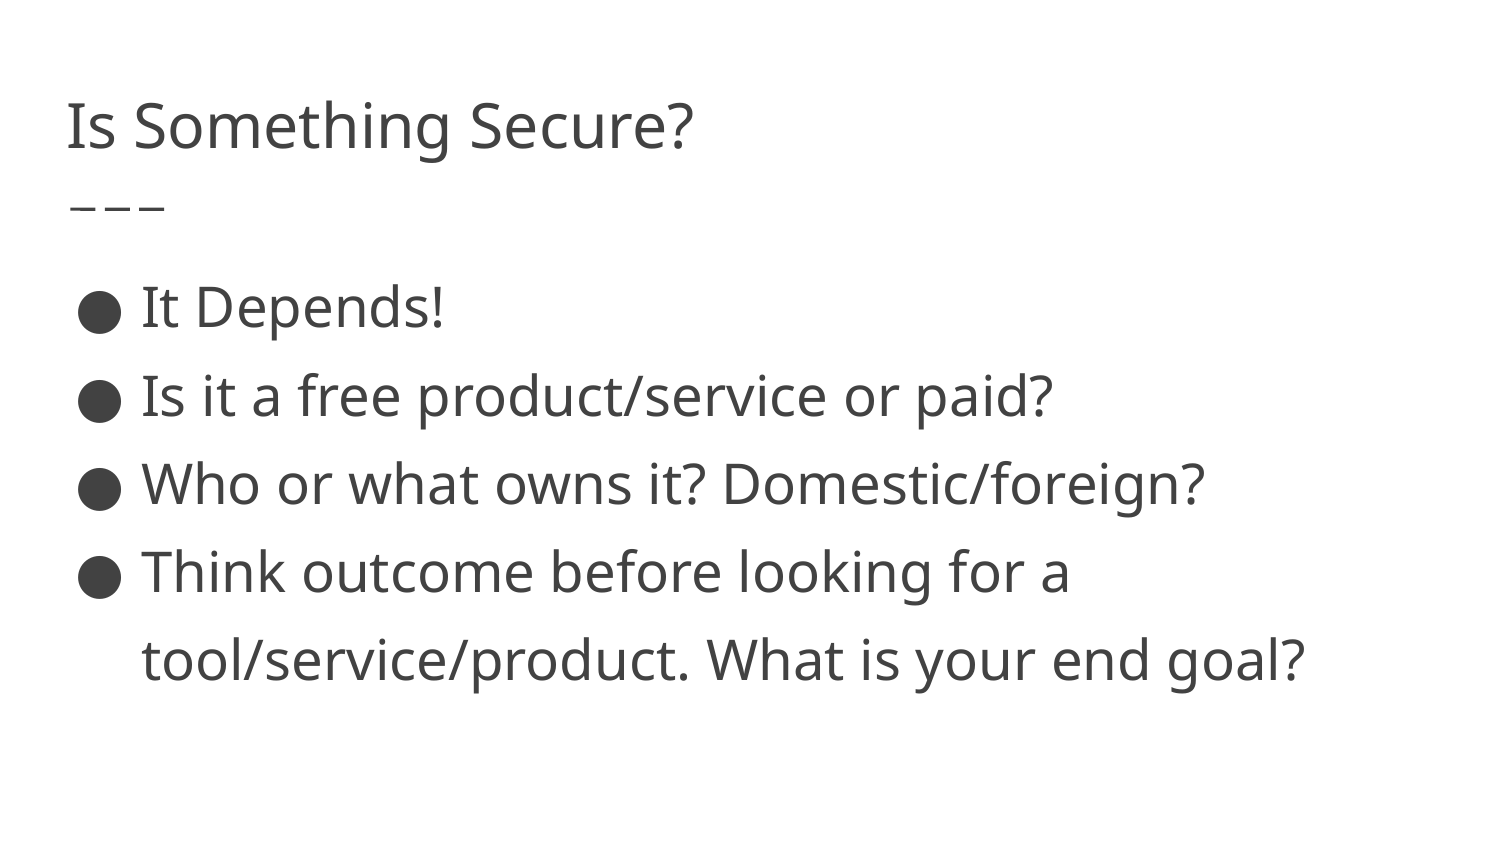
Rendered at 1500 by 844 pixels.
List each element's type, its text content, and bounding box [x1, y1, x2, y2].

title Is Something Secure? [51, 61, 1449, 182]
list It Depends! Is it a free product/service or paid? Who or what owns it? Domestic/foreign? Think outcome before looking for a tool/service/product. What is your end goal? [51, 240, 1449, 750]
